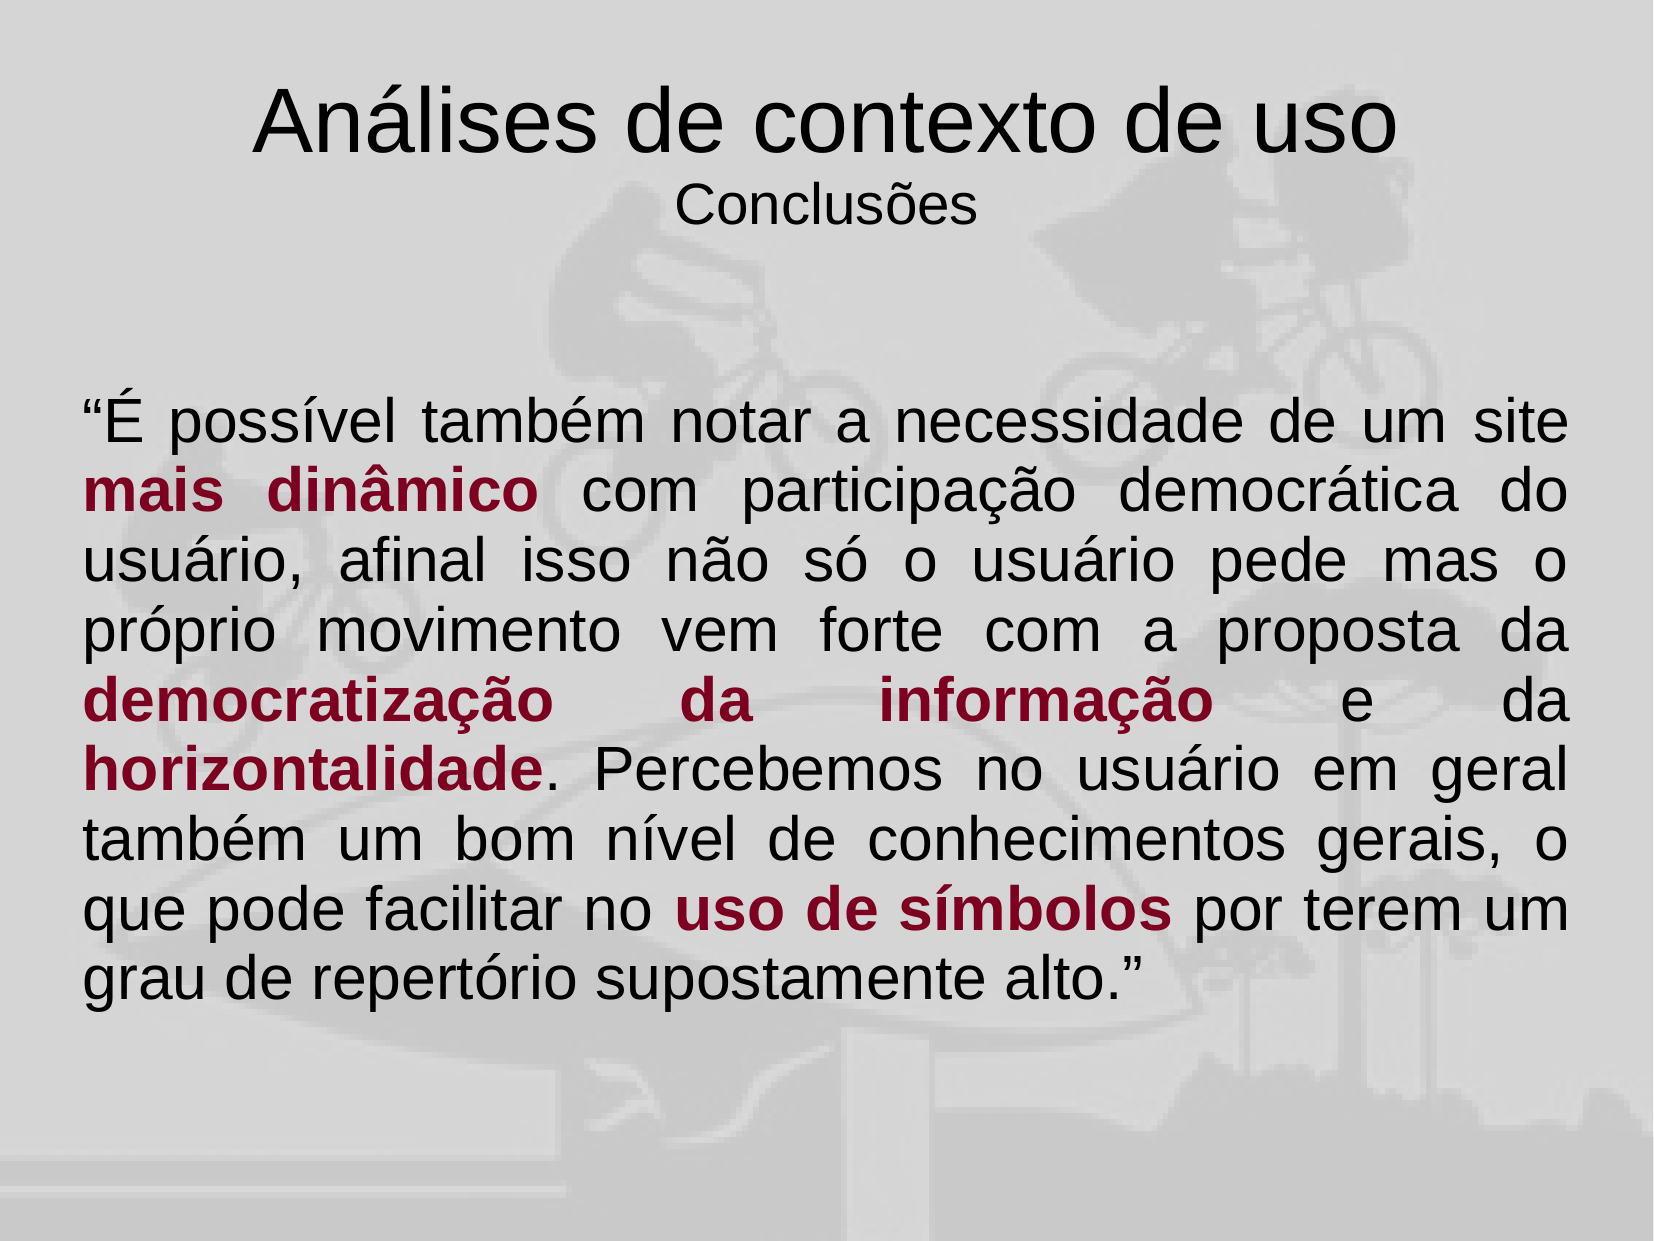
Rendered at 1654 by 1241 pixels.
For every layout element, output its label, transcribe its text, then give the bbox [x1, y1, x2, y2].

title Análises de contexto de uso Conclusões [82, 56, 1571, 250]
picture [0, 0, 1654, 1241]
subtitle “É possível também notar a necessidade de um site mais dinâmico com participação democrática do usuário, afinal isso não só o usuário pede mas o próprio movimento vem forte com a proposta da democratização da informação e da horizontalidade. Percebemos no usuário em geral também um bom nível de conhecimentos gerais, o que pode facilitar no uso de símbolos por terem um grau de repertório supostamente alto.” [82, 297, 1571, 1102]
